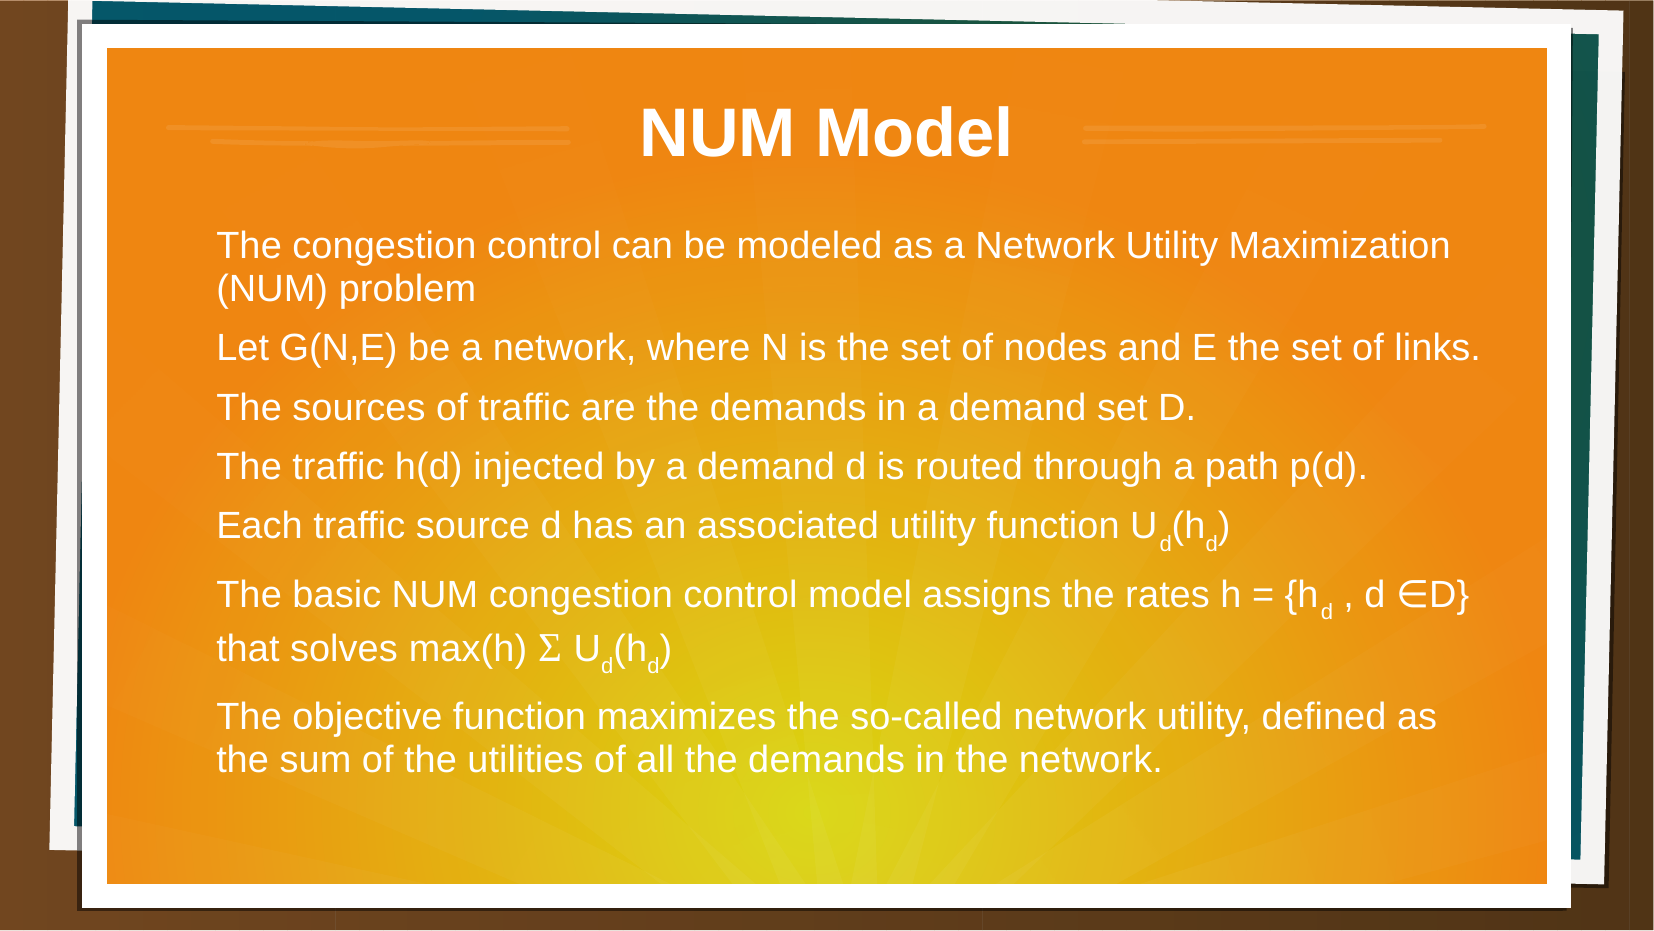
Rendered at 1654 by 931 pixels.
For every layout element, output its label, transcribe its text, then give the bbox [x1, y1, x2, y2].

title NUM Model [566, 59, 1087, 207]
list The congestion control can be modeled as a Network Utility Maximization (NUM) problem Let G(N,E) be a network, where N is the set of nodes and E the set of links. The sources of traffic are the demands in a demand set D. The traffic h(d) injected by a demand d is routed through a path p(d). Each traffic source d has an associated utility function Ud(hd) The basic NUM congestion control model assigns the rates h = {hd , d ∈D} that solves max(h) Σ Ud(hd) The objective function maximizes the so-called network utility, defined as the sum of the utilities of all the demands in the network. [162, 224, 1492, 815]
